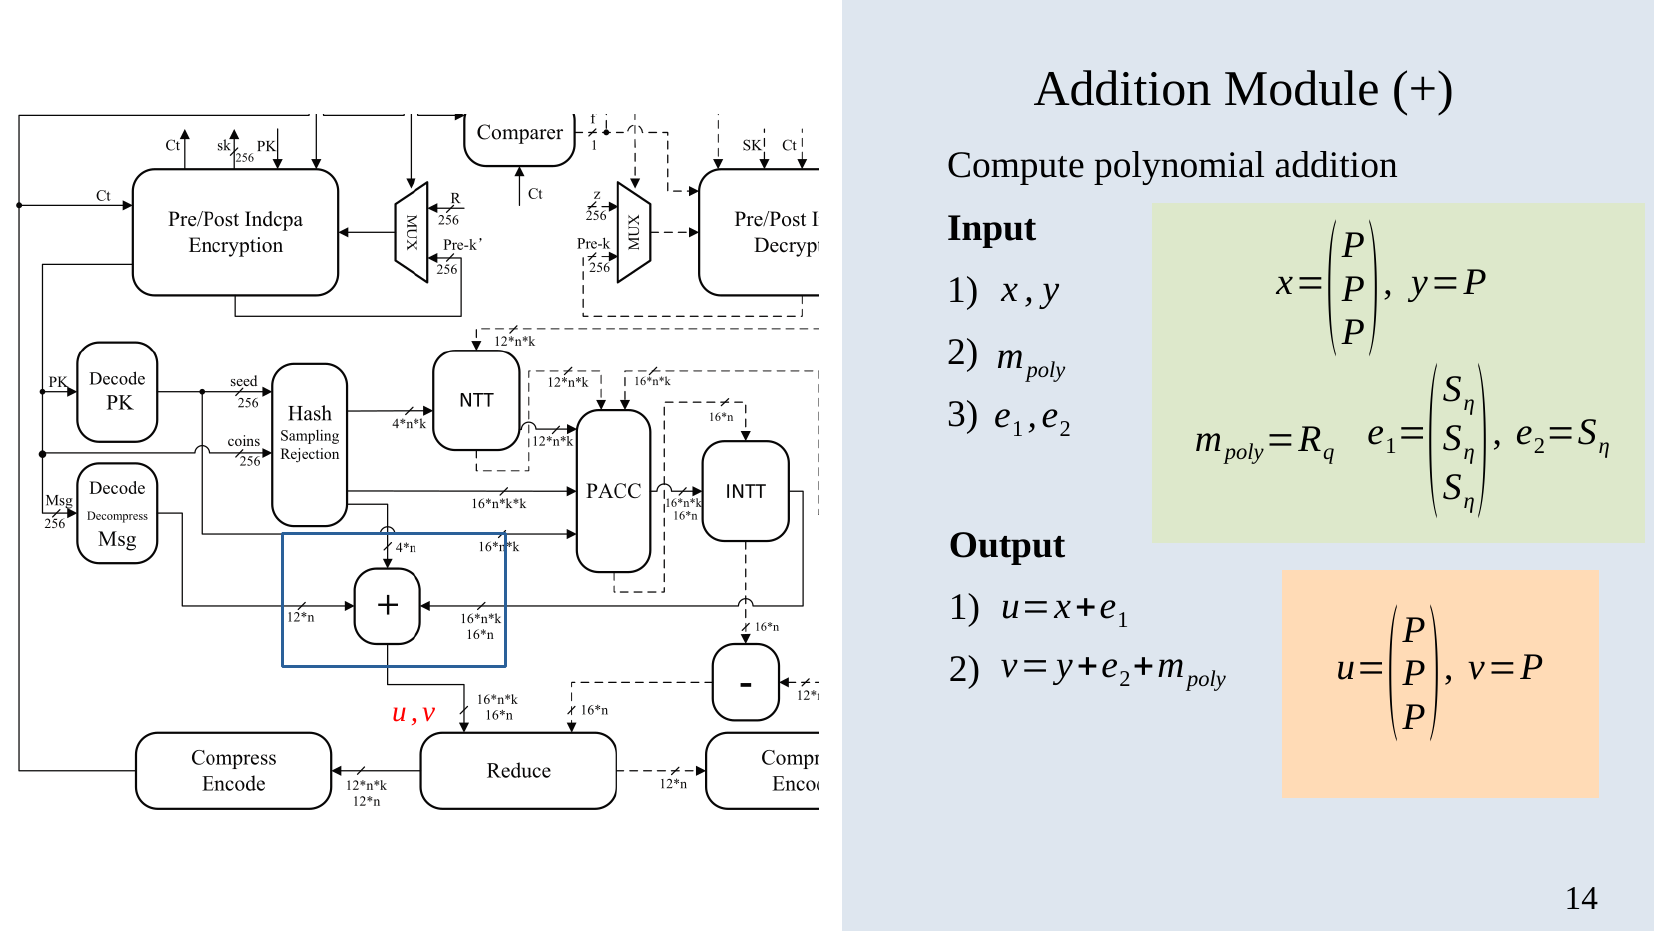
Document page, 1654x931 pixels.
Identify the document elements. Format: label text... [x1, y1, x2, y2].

chart [1366, 360, 1610, 521]
chart [999, 644, 1227, 692]
chart [993, 394, 1071, 442]
chart [1273, 217, 1488, 359]
chart [1336, 602, 1545, 744]
text_box Compute polynomial addition Input [932, 116, 1533, 455]
chart [996, 335, 1067, 383]
text_box [737, 0, 1654, 931]
chart [1000, 585, 1129, 633]
text_box 14 [1549, 854, 1643, 931]
chart [392, 695, 437, 728]
picture [10, 114, 819, 826]
text_box Addition Module (+) [873, 55, 1615, 116]
chart [1194, 417, 1335, 465]
text_box Output [934, 495, 1535, 722]
